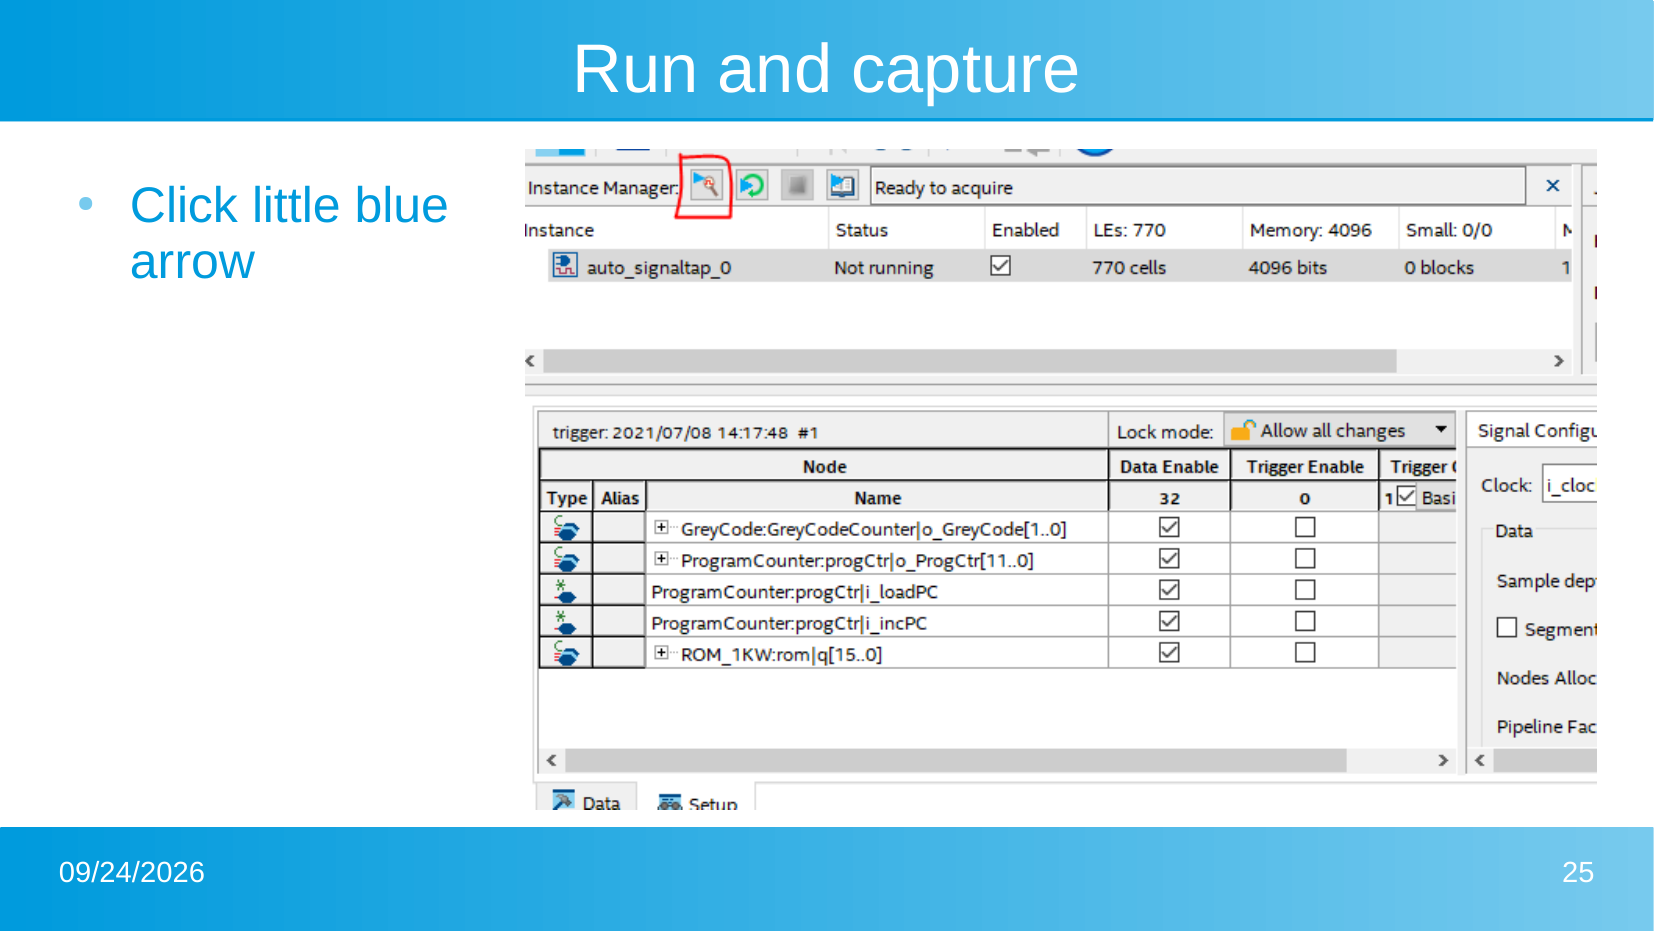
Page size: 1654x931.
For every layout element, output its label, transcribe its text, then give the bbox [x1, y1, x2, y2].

title Run and capture [59, 29, 1595, 108]
list Click little blue arrow [59, 177, 488, 768]
picture [525, 149, 1597, 810]
